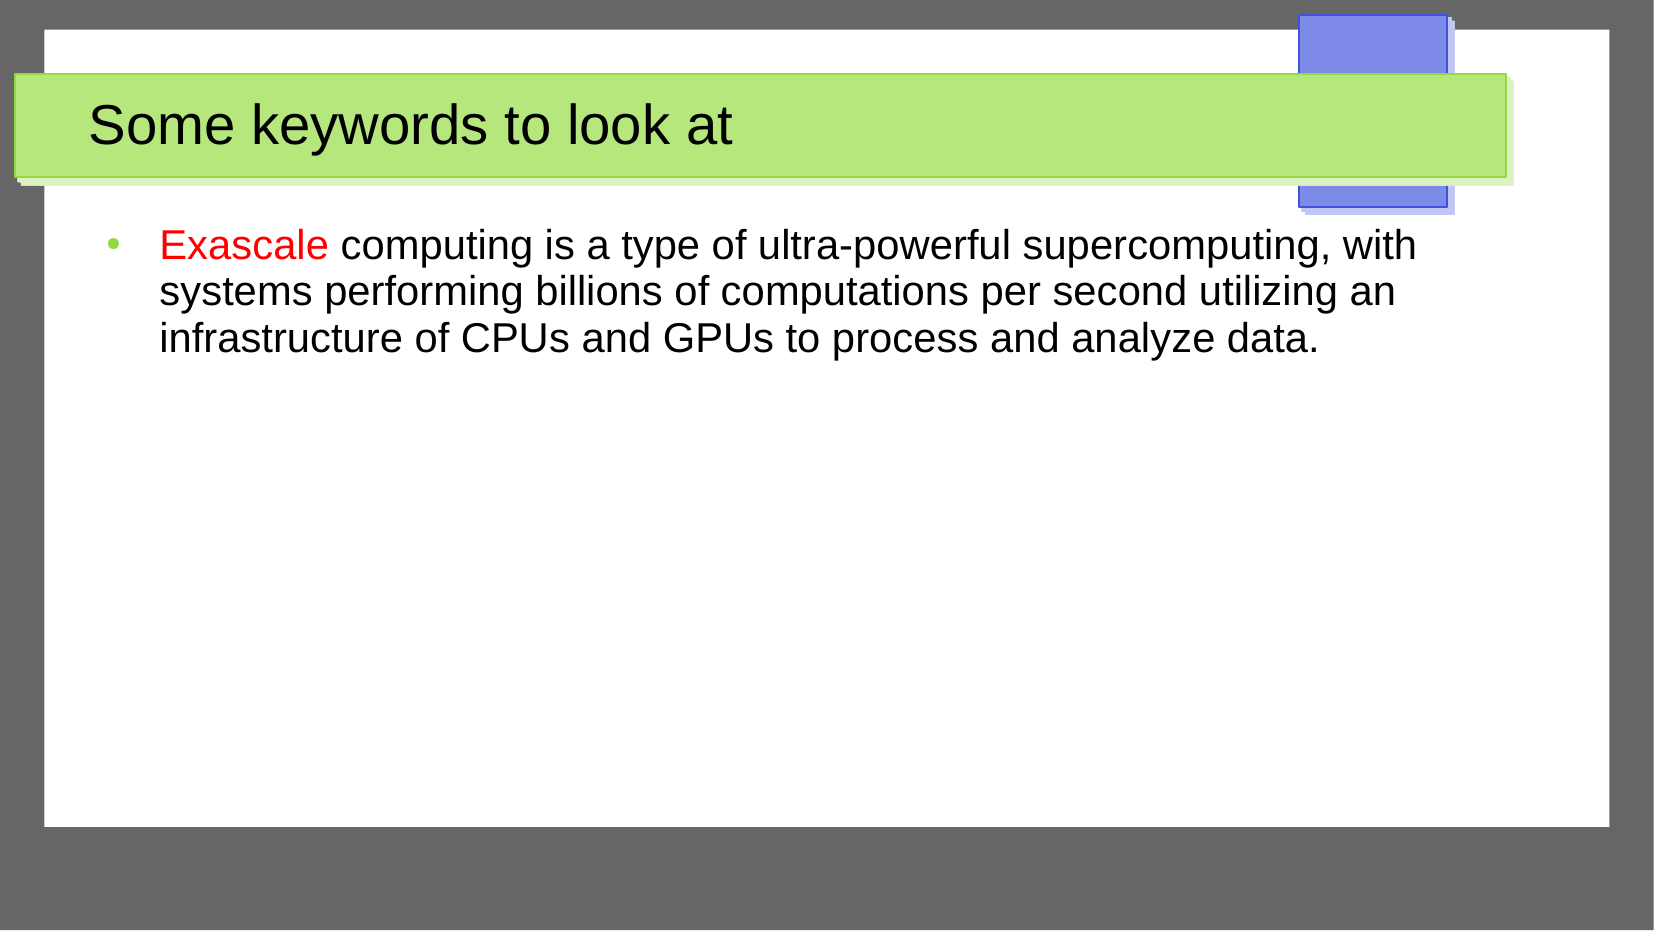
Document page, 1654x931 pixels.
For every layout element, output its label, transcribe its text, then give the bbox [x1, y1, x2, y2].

list Exascale computing is a type of ultra-powerful supercomputing, with systems performing billions of computations per second utilizing an infrastructure of CPUs and GPUs to process and analyze data. [88, 221, 1565, 813]
title Some keywords to look at [88, 73, 1506, 178]
